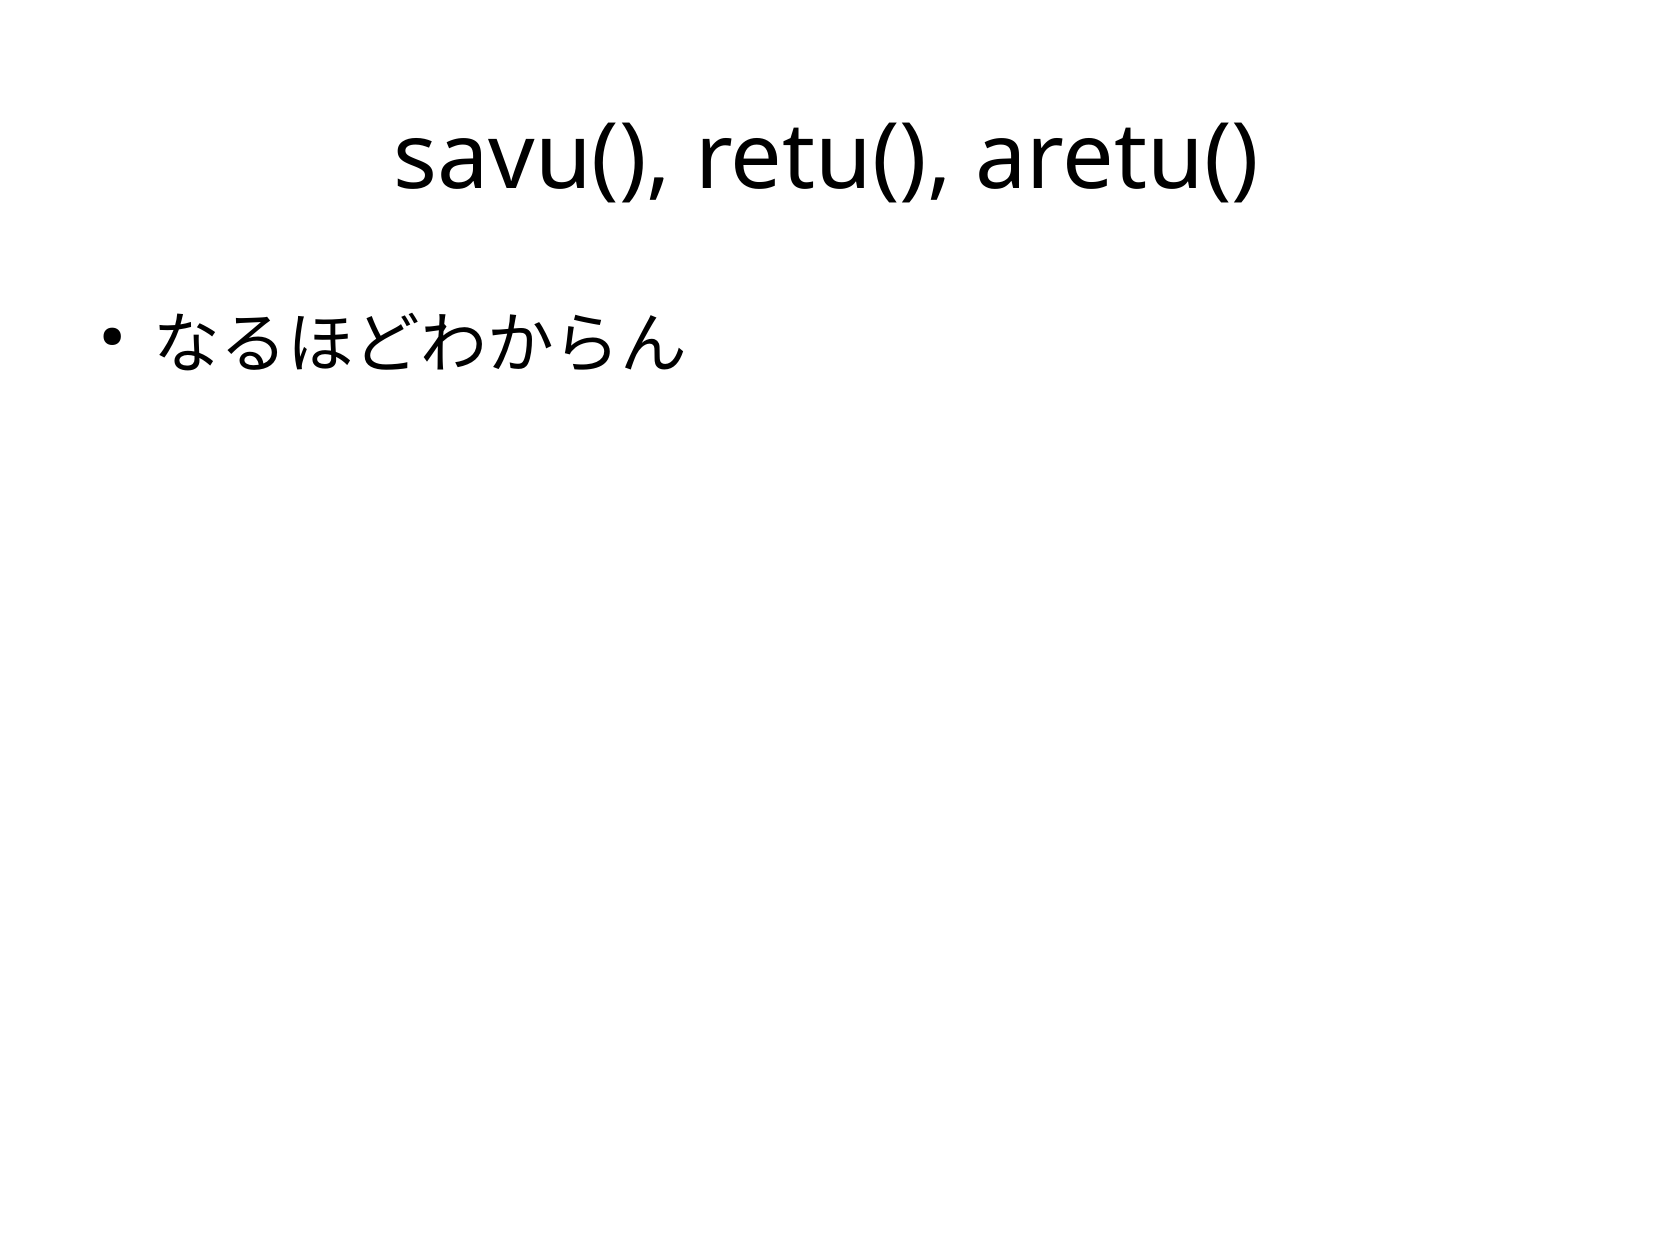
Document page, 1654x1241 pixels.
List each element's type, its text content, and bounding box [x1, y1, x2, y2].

title savu(), retu(), aretu() [82, 49, 1571, 257]
list なるほどわからん [82, 290, 1538, 1170]
